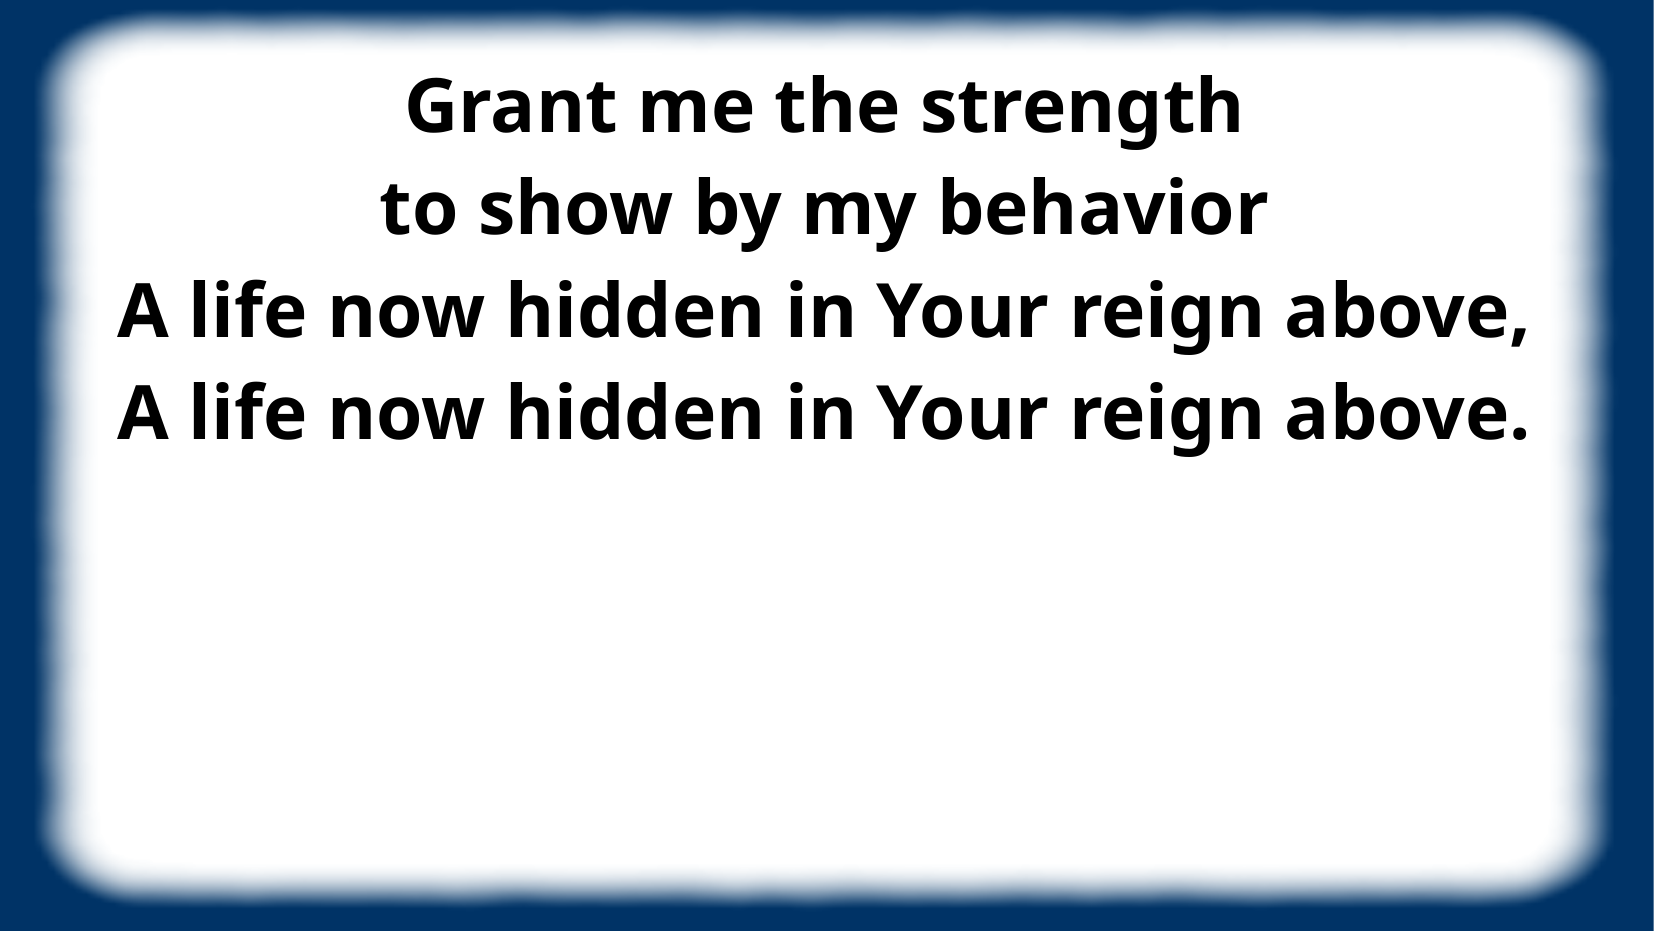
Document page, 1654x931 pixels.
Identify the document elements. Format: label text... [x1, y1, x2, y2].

picture [0, 0, 1654, 931]
text_box Grant me the strength to show by my behavior A life now hidden in Your reign above, A life now hidden in Your reign above. [75, 45, 1576, 481]
